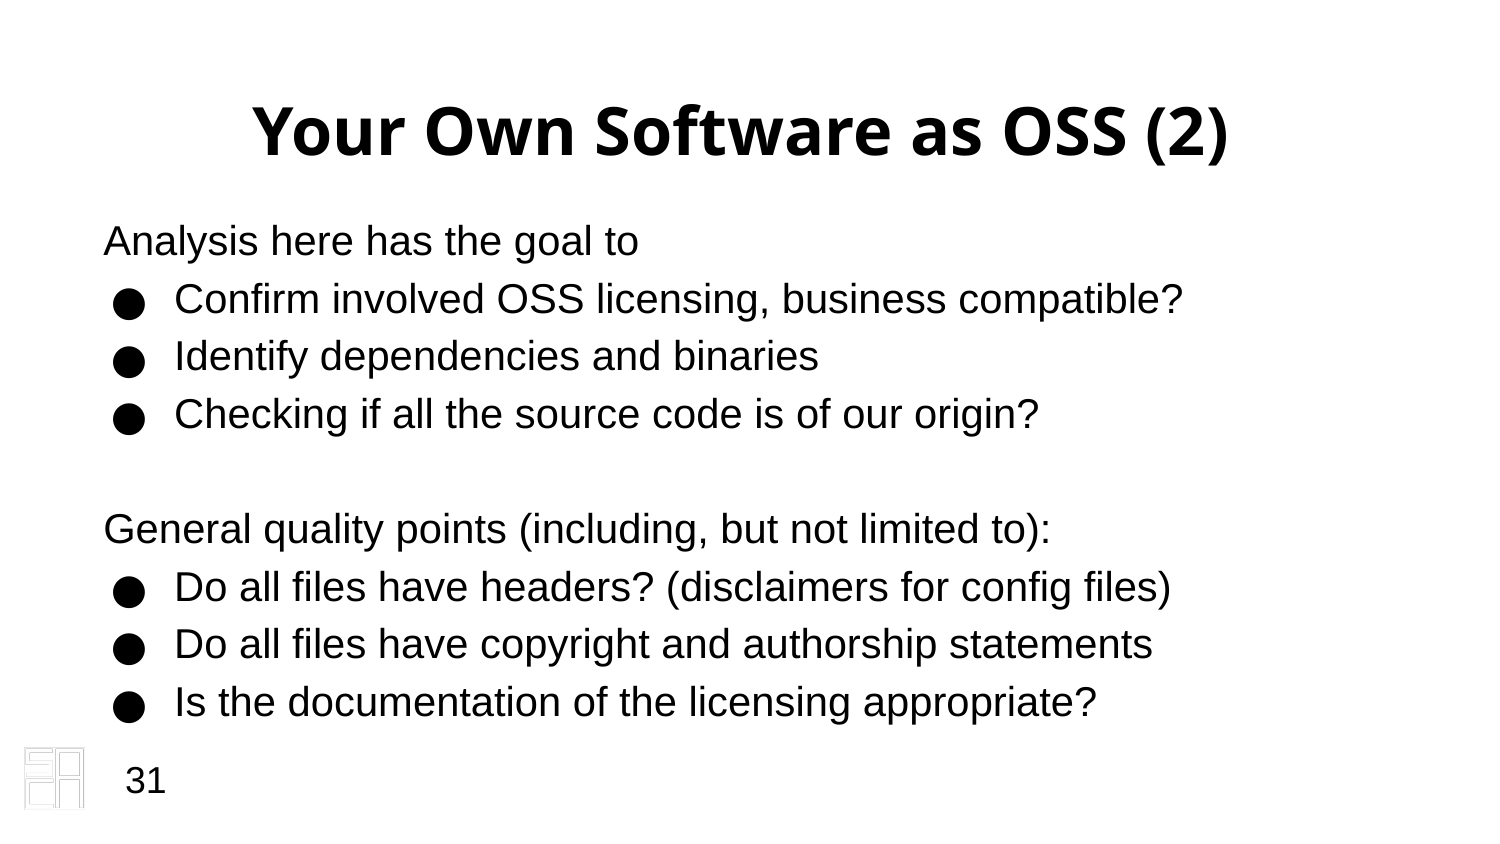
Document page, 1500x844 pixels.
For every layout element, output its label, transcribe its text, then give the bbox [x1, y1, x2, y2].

text_box Analysis here has the goal to Confirm involved OSS licensing, business compatible? Identify dependencies and binaries Checking if all the source code is of our origin? General quality points (including, but not limited to): Do all files have headers? (disclaimers for config files) Do all files have copyright and authorship statements Is the documentation of the licensing appropriate? [88, 199, 1447, 753]
picture [23, 746, 86, 811]
text_box Your Own Software as OSS (2) [74, 39, 1425, 169]
